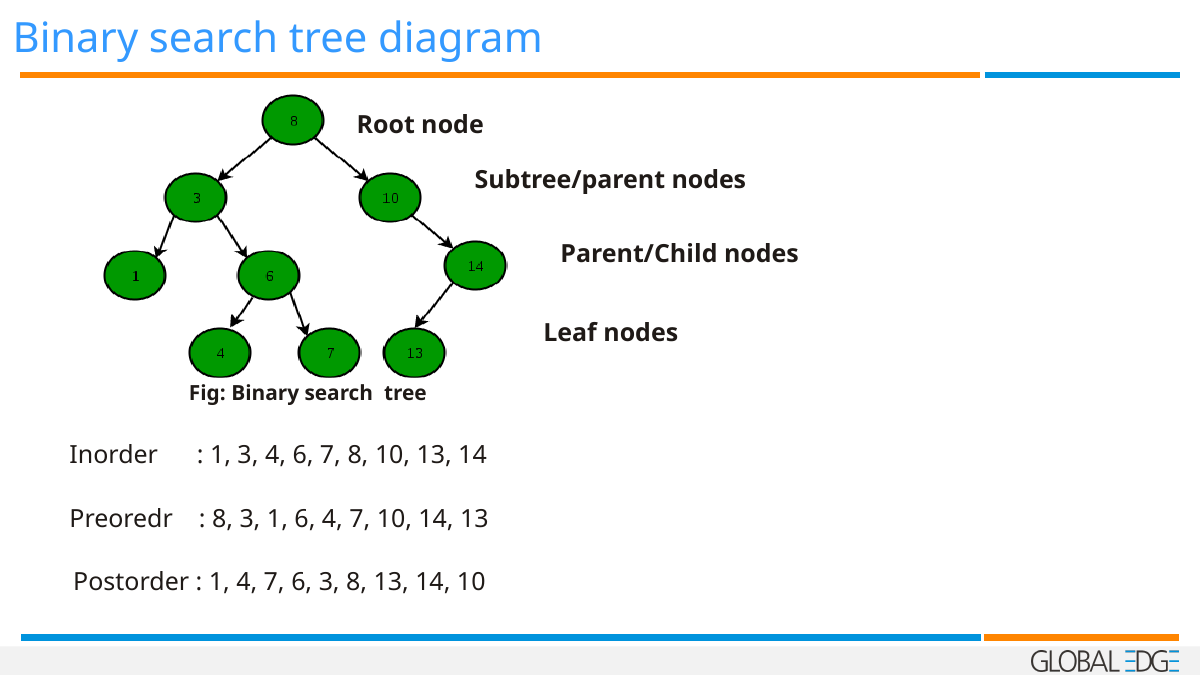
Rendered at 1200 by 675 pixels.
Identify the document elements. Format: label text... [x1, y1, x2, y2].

list Fig: Binary search tree [118, 377, 697, 414]
text_box Subtree/parent nodes [403, 161, 898, 201]
picture [1031, 650, 1179, 672]
text_box Leaf nodes [472, 314, 813, 355]
text_box Root node [285, 106, 626, 178]
picture [103, 94, 508, 378]
list Inorder : 1, 3, 4, 6, 7, 8, 10, 13, 14 Preoredr : 8, 3, 1, 6, 4, 7, 10, 14, 13 Postorder : 1, 4, 7, 6, 3, 8, 13, 14, 10 [0, 437, 1099, 603]
title Binary search tree diagram [12, 9, 1088, 63]
list Parent/Child nodes [489, 236, 875, 280]
